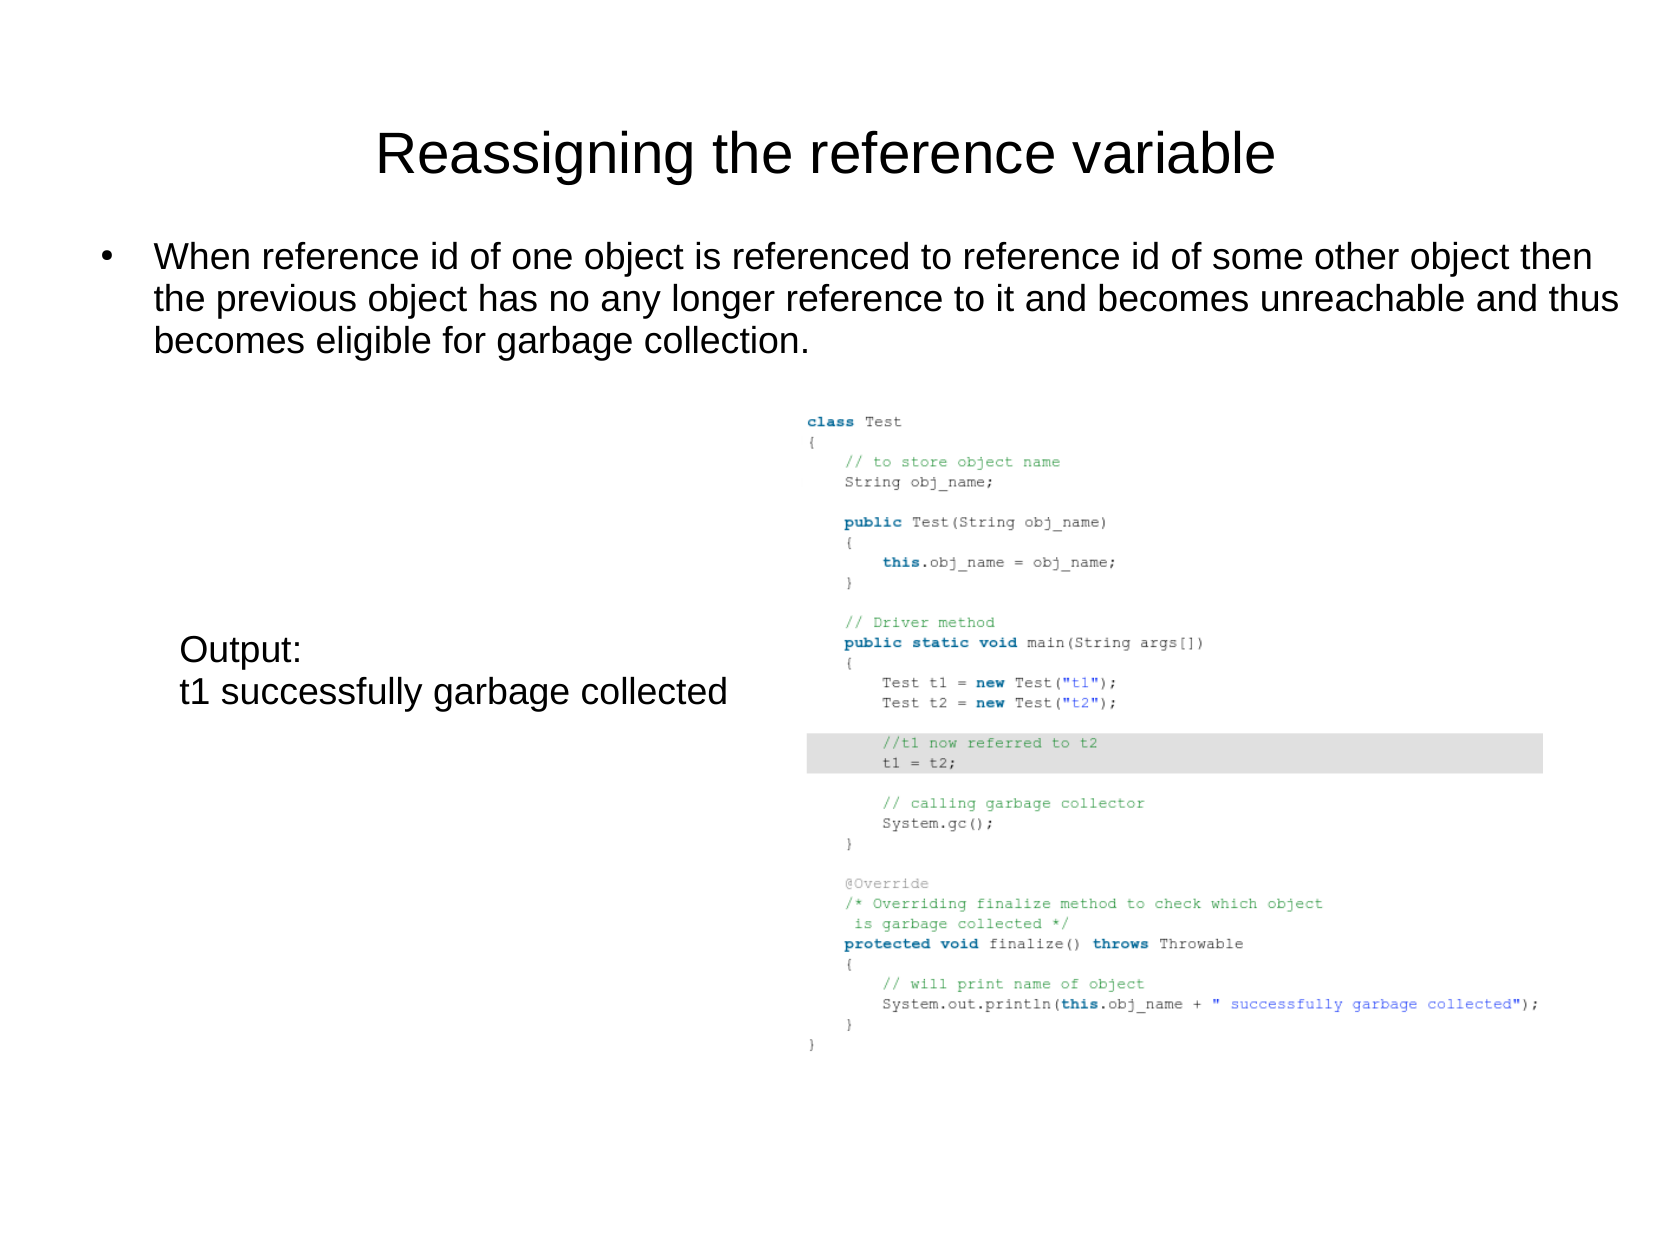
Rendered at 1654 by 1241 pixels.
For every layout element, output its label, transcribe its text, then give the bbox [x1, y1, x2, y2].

list When reference id of one object is referenced to reference id of some other object then the previous object has no any longer reference to it and becomes unreachable and thus becomes eligible for garbage collection. [82, 235, 1622, 1197]
picture [801, 411, 1543, 1057]
title Reassigning the reference variable [82, 49, 1571, 235]
text_box Output: t1 successfully garbage collected [164, 620, 787, 803]
